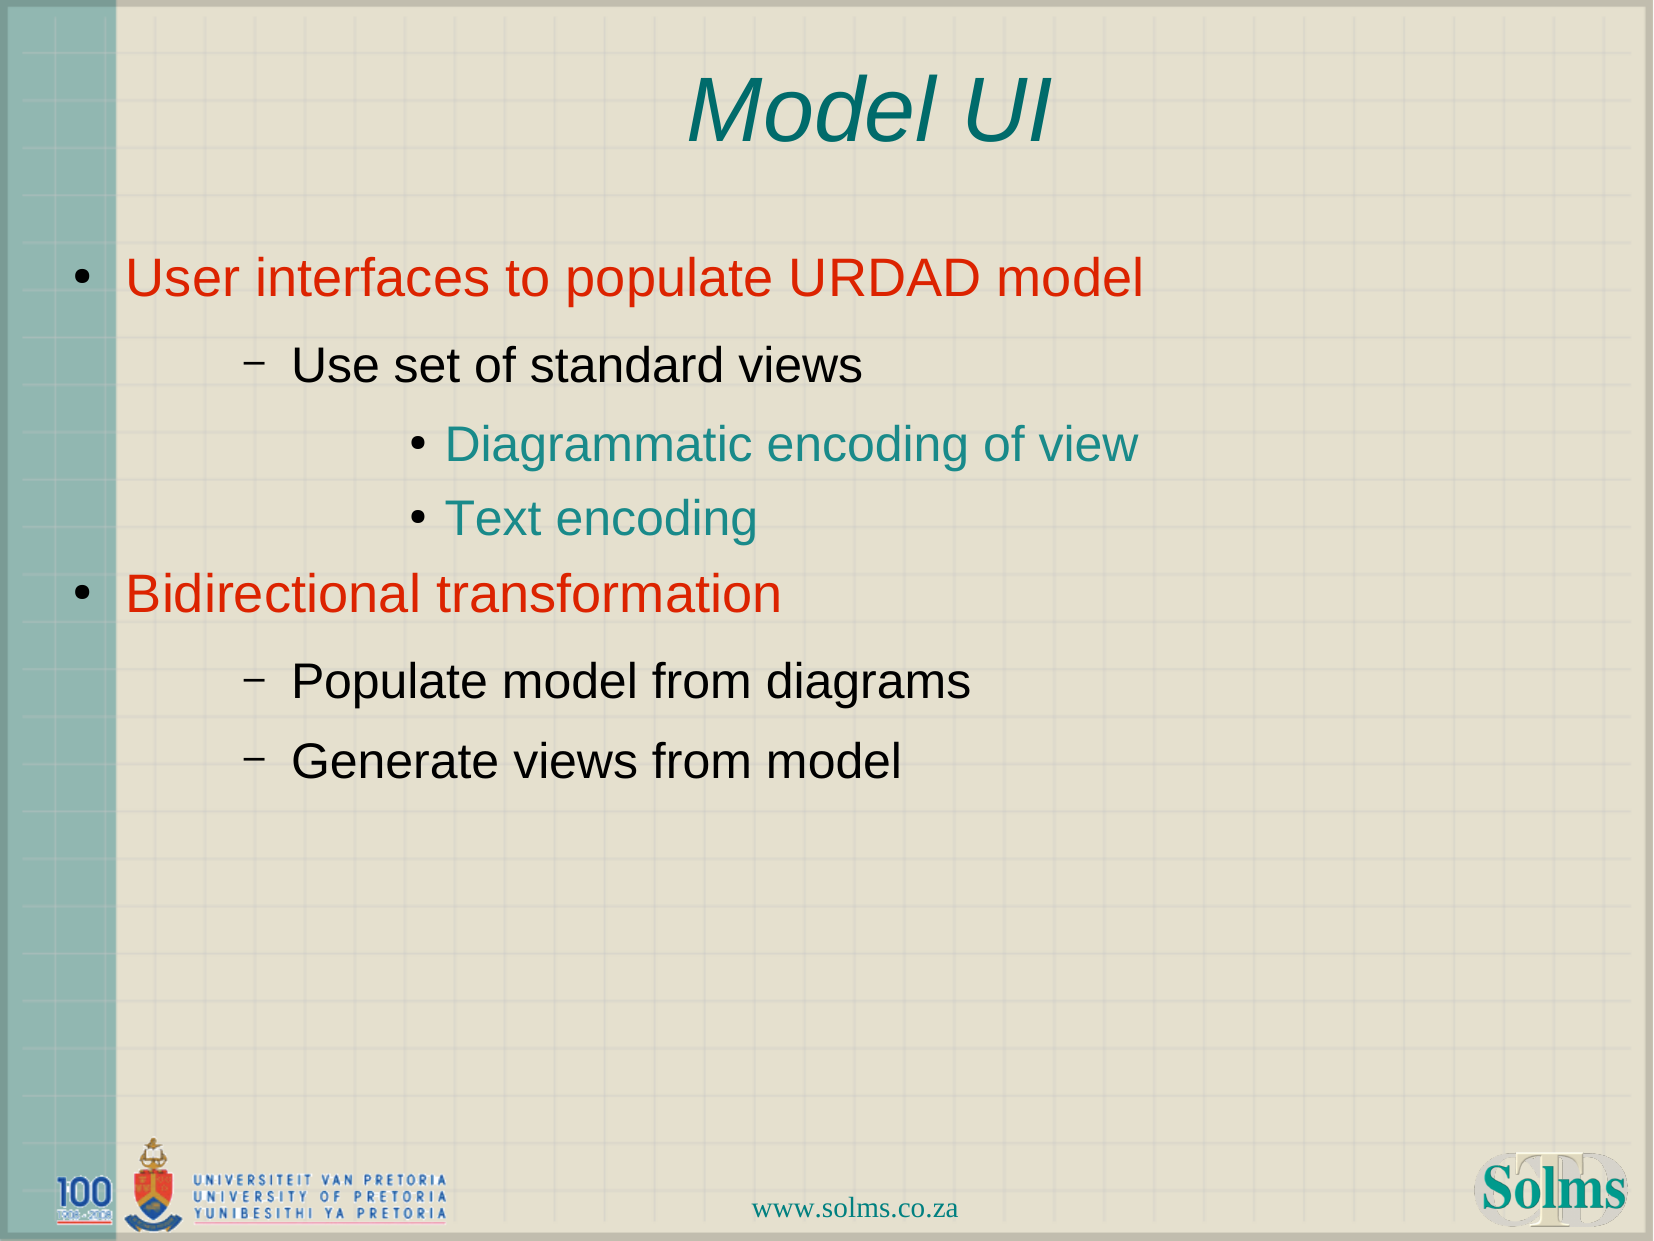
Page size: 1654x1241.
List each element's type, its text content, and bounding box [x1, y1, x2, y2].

title Model UI [112, 26, 1629, 193]
list User interfaces to populate URDAD model Use set of standard views Diagrammatic encoding of view Text encoding Bidirectional transformation Populate model from diagrams Generate views from model [54, 247, 1571, 1065]
picture [0, 0, 1654, 1241]
